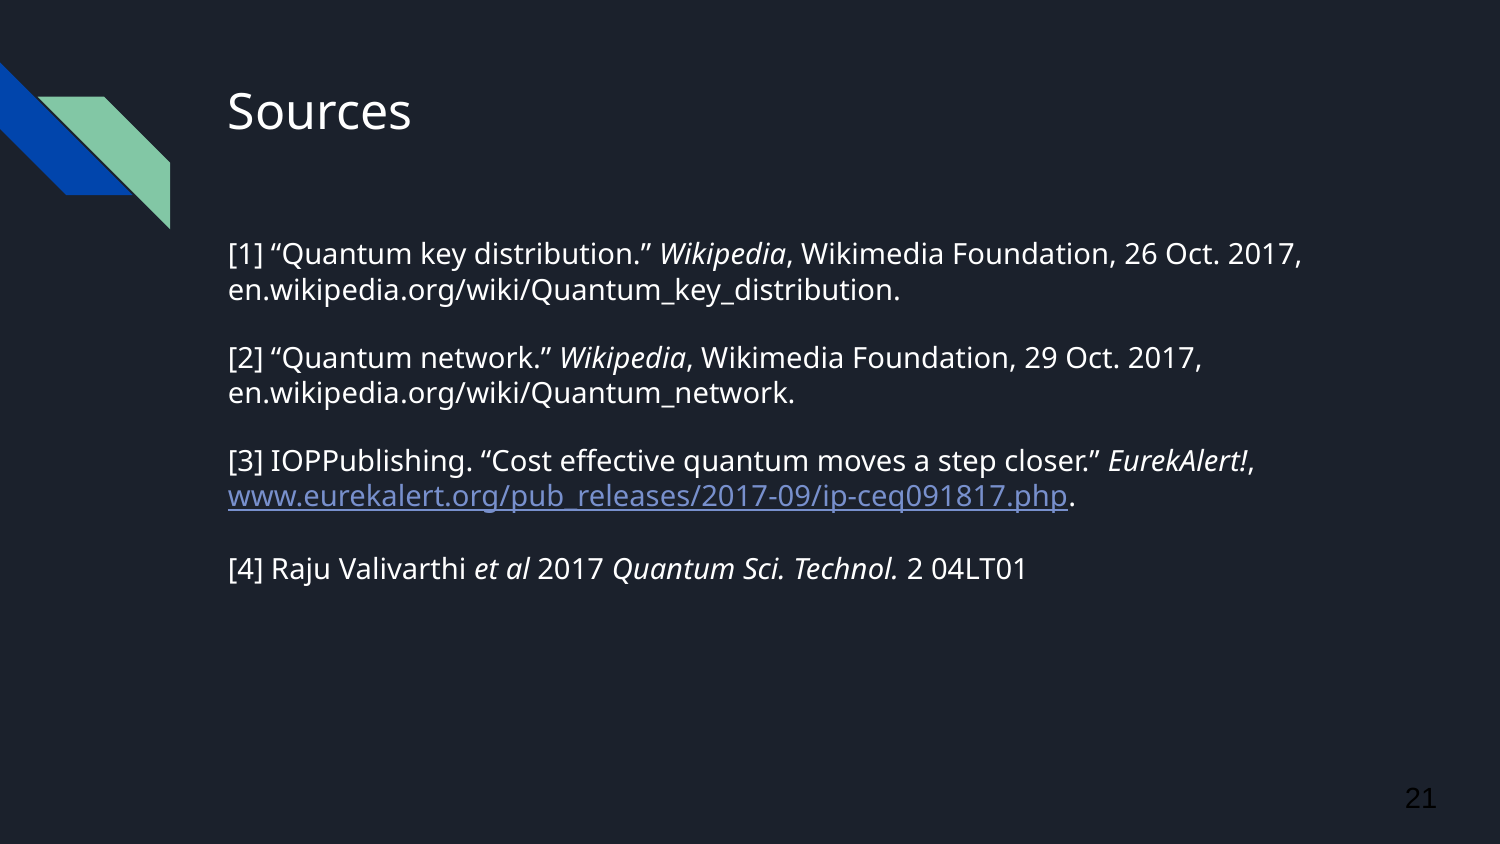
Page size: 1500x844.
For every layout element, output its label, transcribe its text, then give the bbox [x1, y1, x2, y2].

title Sources [212, 64, 1368, 215]
list [1] “Quantum key distribution.” Wikipedia, Wikimedia Foundation, 26 Oct. 2017, en.wikipedia.org/wiki/Quantum_key_distribution. [2] “Quantum network.” Wikipedia, Wikimedia Foundation, 29 Oct. 2017, en.wikipedia.org/wiki/Quantum_network. [3] IOPPublishing. “Cost effective quantum moves a step closer.” EurekAlert!, www.eurekalert.org/pub_releases/2017-09/ip-ceq091817.php. [4] Raju Valivarthi et al 2017 Quantum Sci. Technol. 2 04LT01 [212, 220, 1368, 699]
slide_number <number> [1389, 764, 1480, 830]
